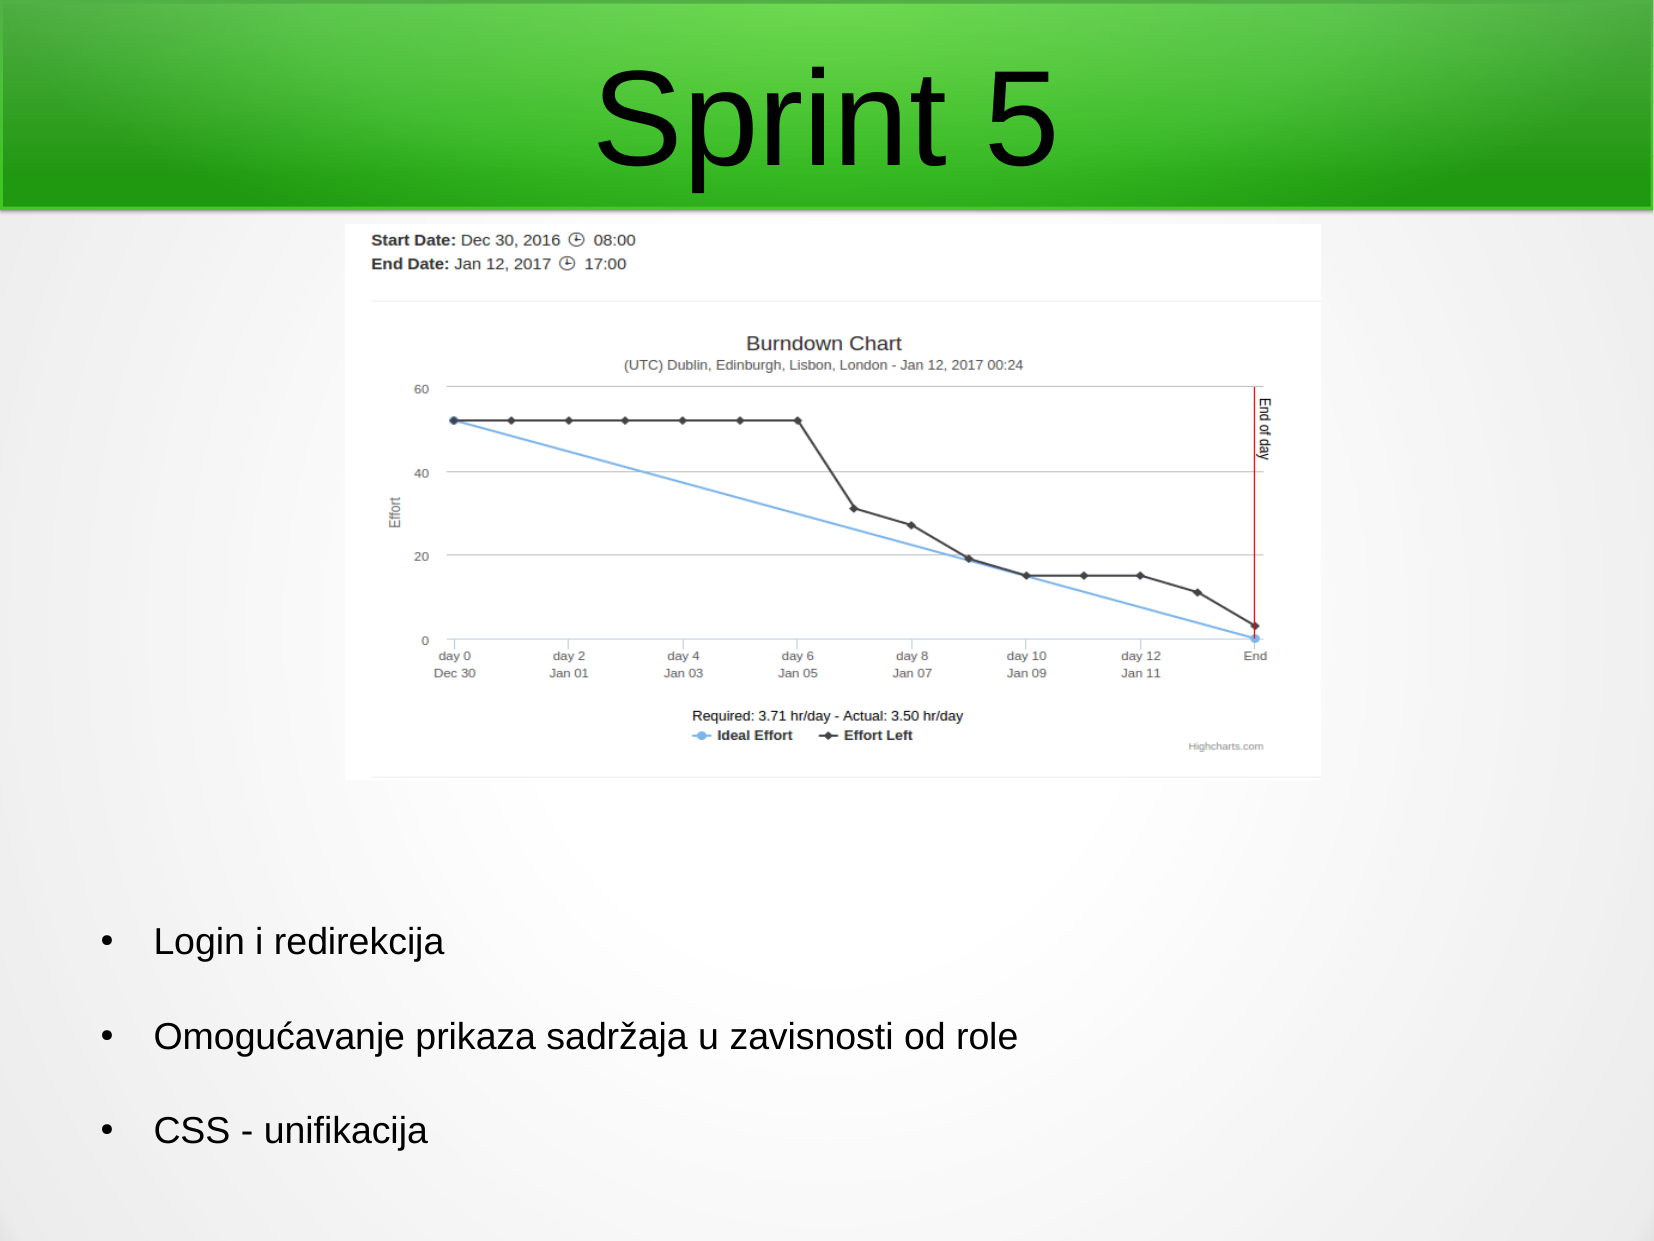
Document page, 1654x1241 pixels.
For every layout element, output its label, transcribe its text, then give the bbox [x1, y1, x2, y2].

picture [345, 224, 1321, 781]
title Sprint 5 [82, 42, 1571, 195]
list Login i redirekcija Omogućavanje prikaza sadržaja u zavisnosti od role CSS - unifikacija [82, 826, 1571, 1171]
